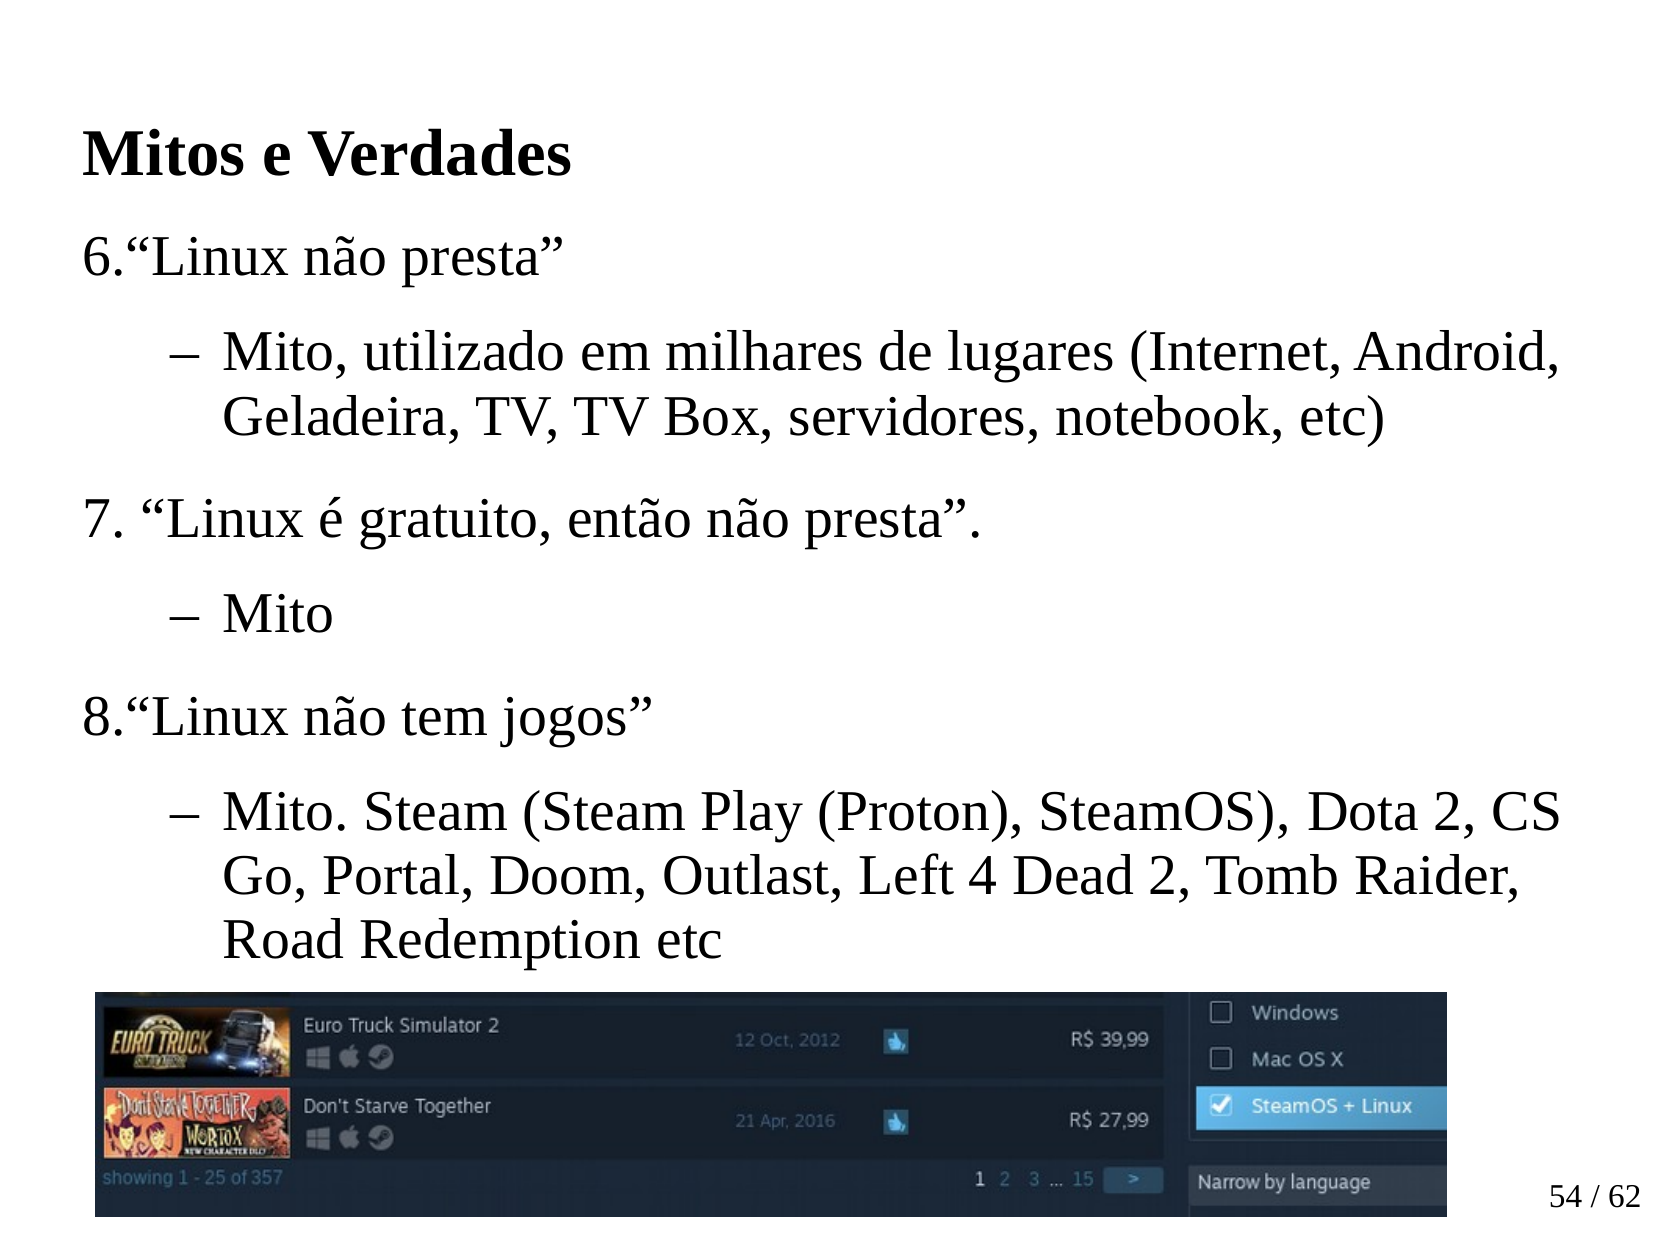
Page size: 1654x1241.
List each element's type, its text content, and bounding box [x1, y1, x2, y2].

title Mitos e Verdades [82, 49, 1571, 224]
list “Linux não presta” Mito, utilizado em milhares de lugares (Internet, Android, Geladeira, TV, TV Box, servidores, notebook, etc) “Linux é gratuito, então não presta”. Mito “Linux não tem jogos” Mito. Steam (Steam Play (Proton), SteamOS), Dota 2, CS Go, Portal, Doom, Outlast, Left 4 Dead 2, Tomb Raider, Road Redemption etc [82, 224, 1571, 993]
picture [95, 974, 1447, 1217]
